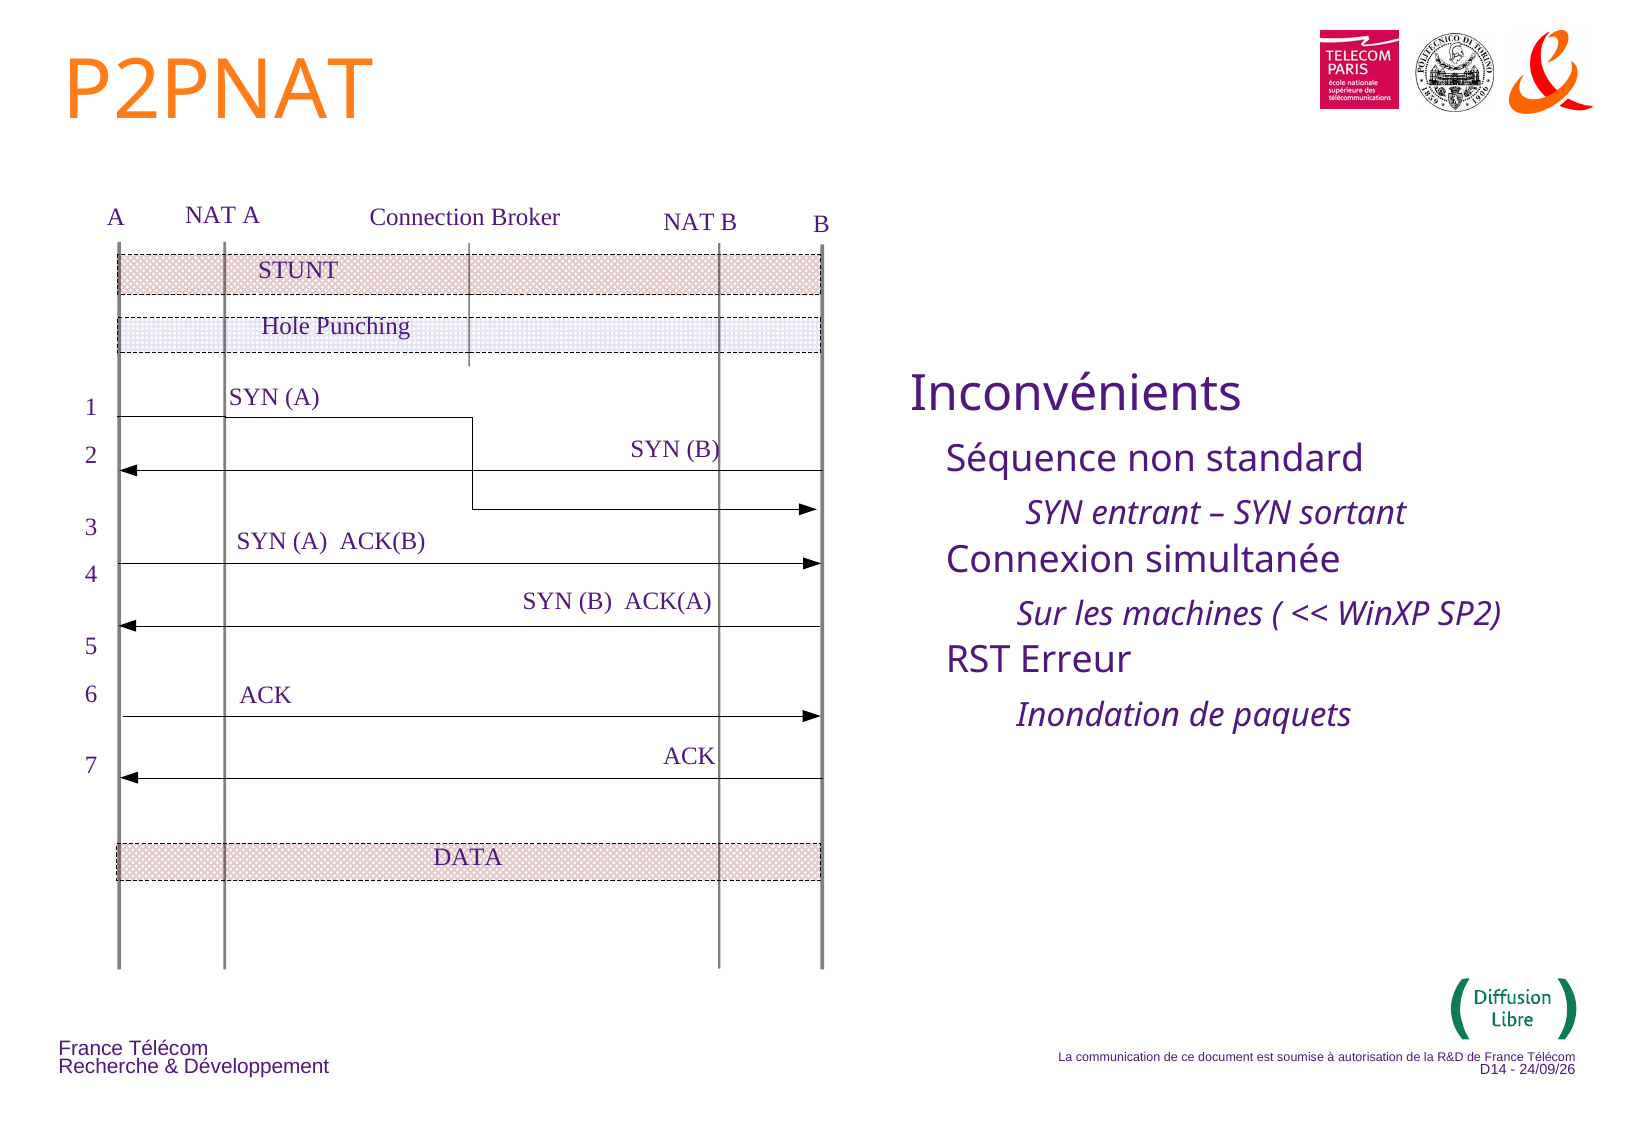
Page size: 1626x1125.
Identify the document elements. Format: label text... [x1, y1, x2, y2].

picture [1509, 30, 1593, 114]
picture [1415, 33, 1494, 112]
text_box ACK [239, 684, 336, 720]
text_box [117, 417, 121, 563]
text_box Hole Punching [261, 315, 441, 351]
text_box DATA [379, 846, 557, 882]
text_box NAT B [663, 210, 787, 246]
text_box A [106, 206, 200, 242]
text_box SYN (A) [228, 386, 343, 417]
text_box Connection Broker [369, 206, 734, 242]
text_box [223, 564, 227, 626]
text_box [223, 627, 227, 716]
text_box B [813, 212, 896, 248]
text_box [223, 717, 227, 778]
text_box SYN (B) [630, 438, 734, 474]
text_box ACK [663, 745, 726, 781]
text_box SYN (B) ACK(A) [522, 590, 749, 626]
title P2PNAT [48, 37, 1409, 201]
text_box STUNT [258, 259, 411, 295]
picture [1320, 30, 1399, 109]
text_box [116, 241, 825, 970]
text_box [223, 471, 227, 563]
text_box 1 2 3 4 5 6 7 [85, 396, 111, 953]
text_box SYN (A) ACK(B) [236, 530, 475, 566]
text_box SYN (A) [228, 418, 343, 422]
text_box NAT A [184, 204, 307, 240]
list Inconvénients Séquence non standard SYN entrant – SYN sortant Connexion simultanée Sur les machines ( << WinXP SP2) RST Erreur Inondation de paquets [858, 348, 1612, 743]
text_box [223, 417, 227, 470]
